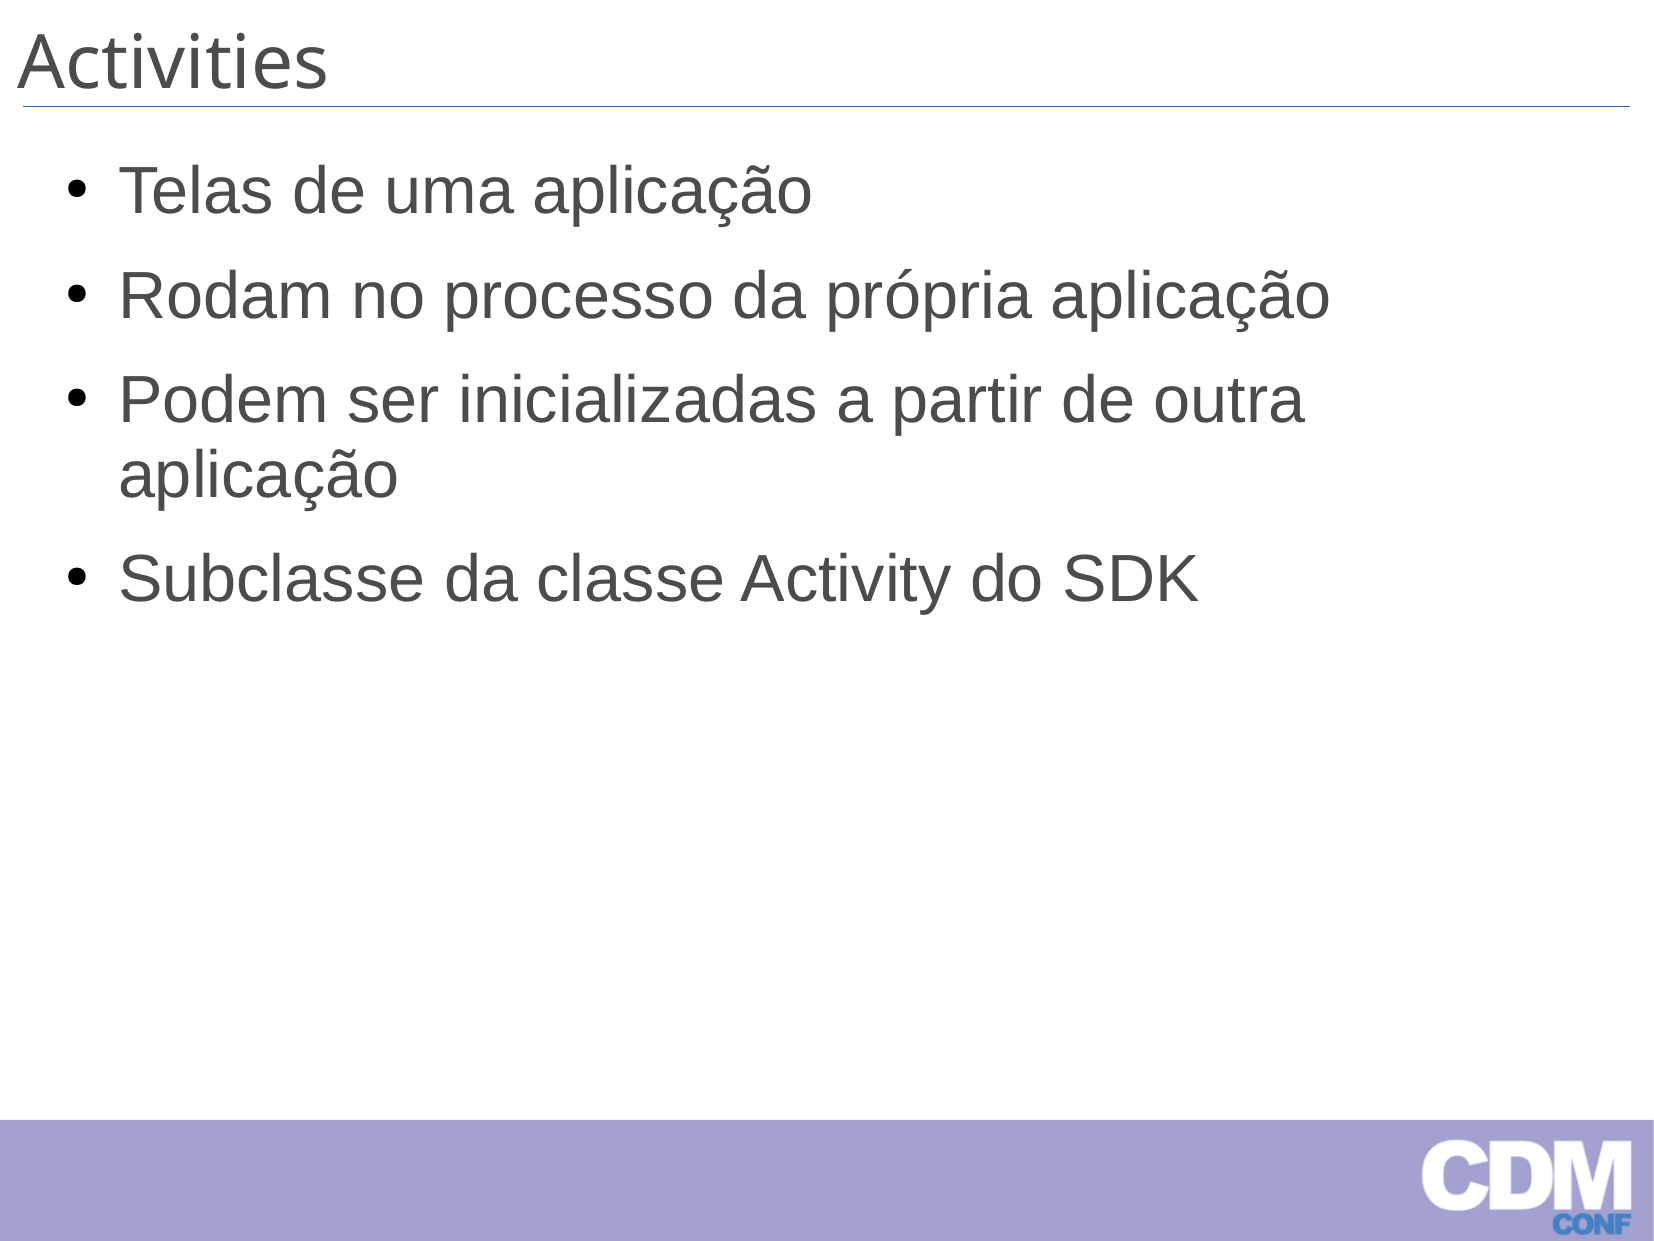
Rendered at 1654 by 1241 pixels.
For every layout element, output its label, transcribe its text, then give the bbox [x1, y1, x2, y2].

list Telas de uma aplicação Rodam no processo da própria aplicação Podem ser inicializadas a partir de outra aplicação Subclasse da classe Activity do SDK [47, 153, 1607, 1087]
picture [0, 0, 1654, 1241]
title Activities [17, 15, 1607, 103]
